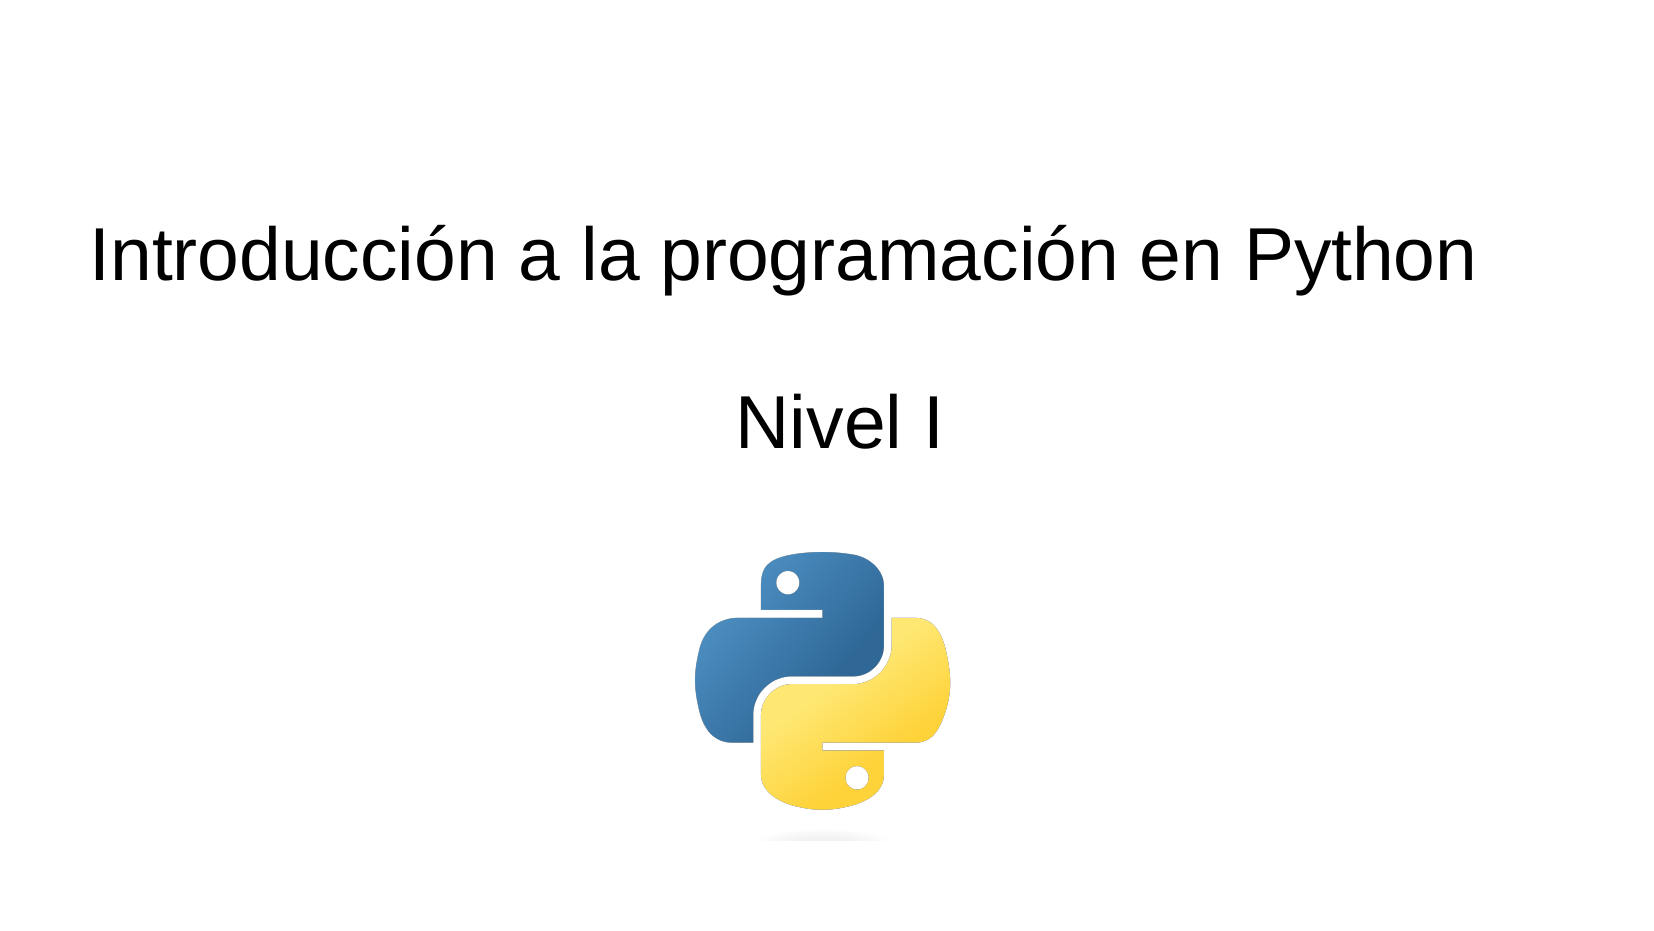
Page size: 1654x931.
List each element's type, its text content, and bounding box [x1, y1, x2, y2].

text_box Introducción a la programación en Python Nivel I [0, 204, 1654, 472]
picture [695, 552, 959, 841]
